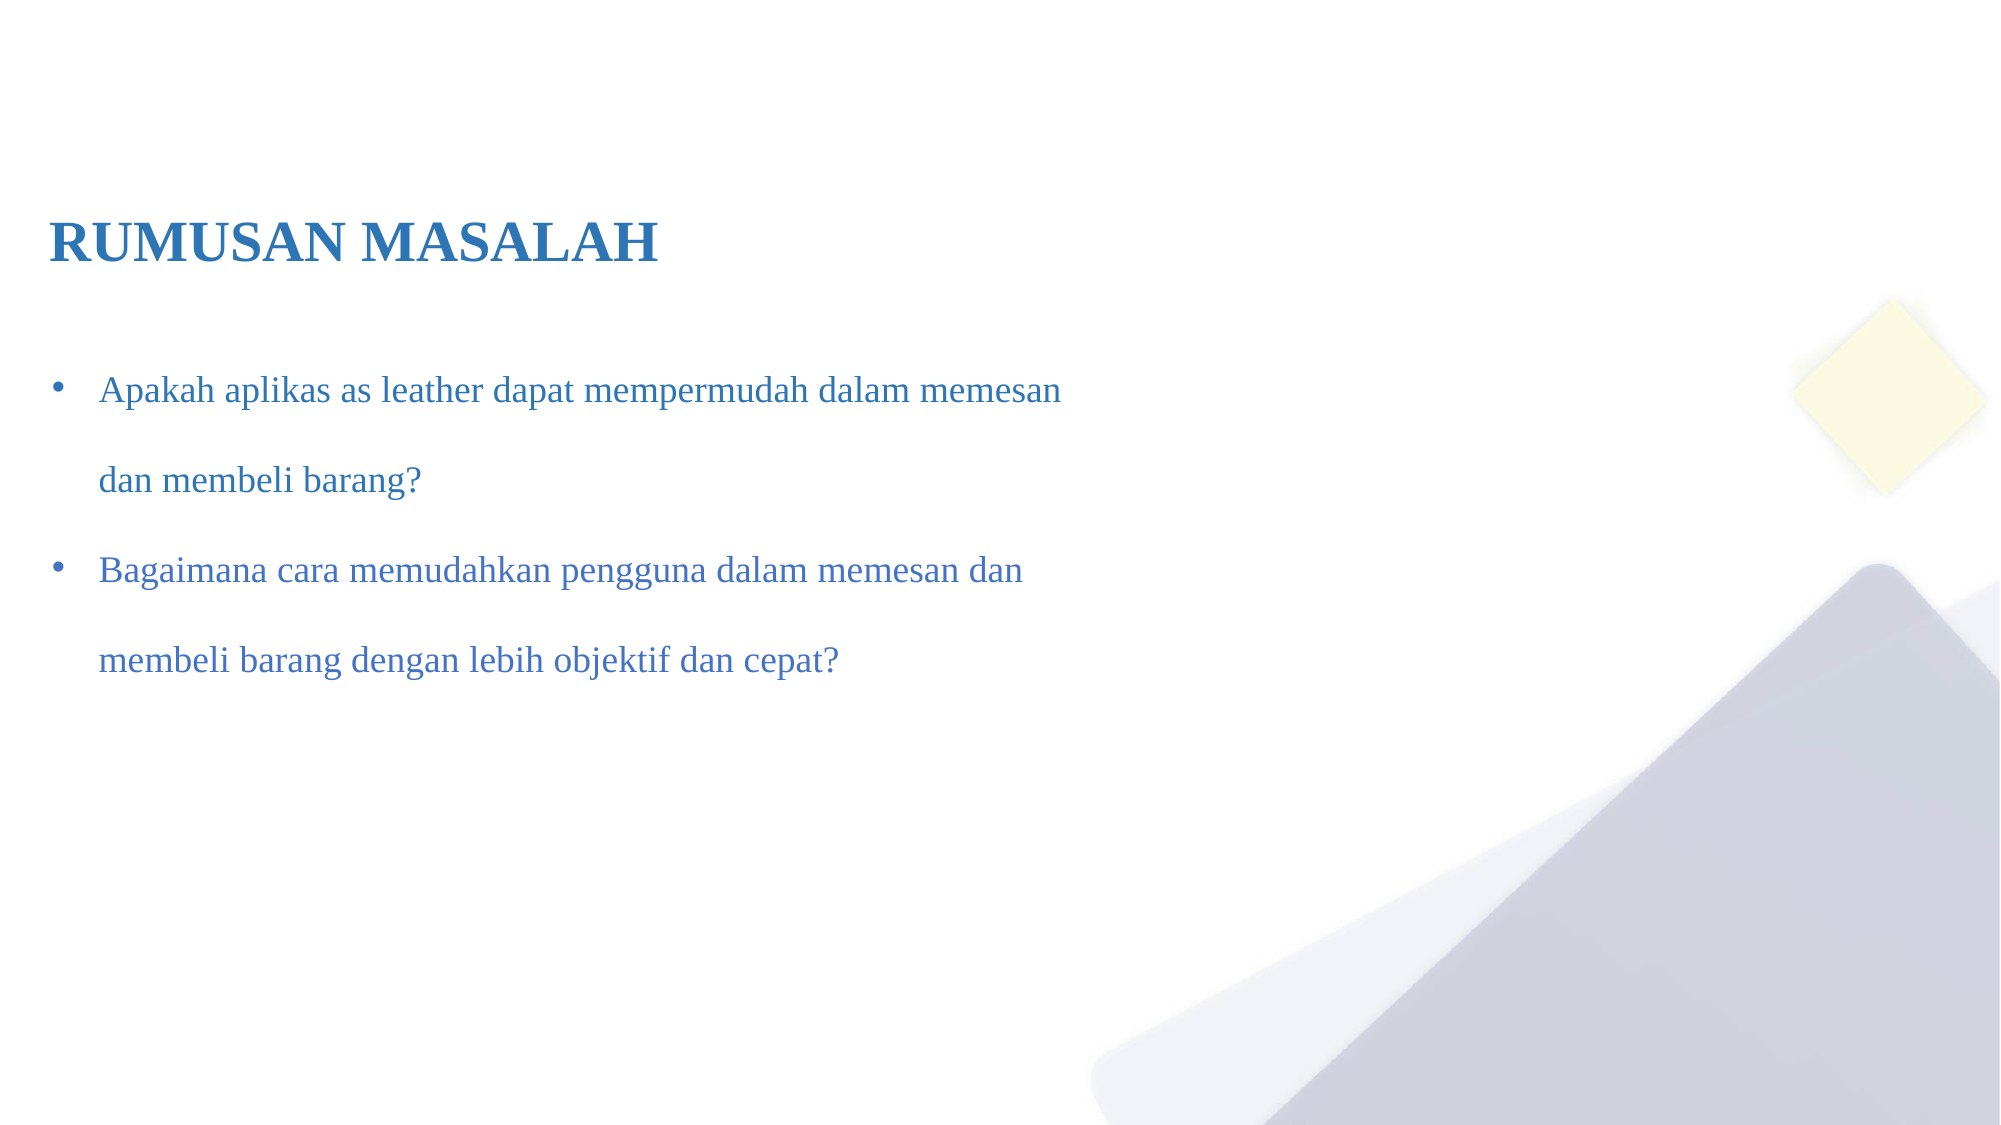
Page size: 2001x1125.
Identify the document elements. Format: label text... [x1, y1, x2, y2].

picture [0, 0, 2000, 1125]
text_box Apakah aplikas as leather dapat mempermudah dalam memesan dan membeli barang? Bagaimana cara memudahkan pengguna dalam memesan dan membeli barang dengan lebih objektif dan cepat? [36, 312, 1133, 777]
text_box RUMUSAN MASALAH [34, 196, 679, 351]
